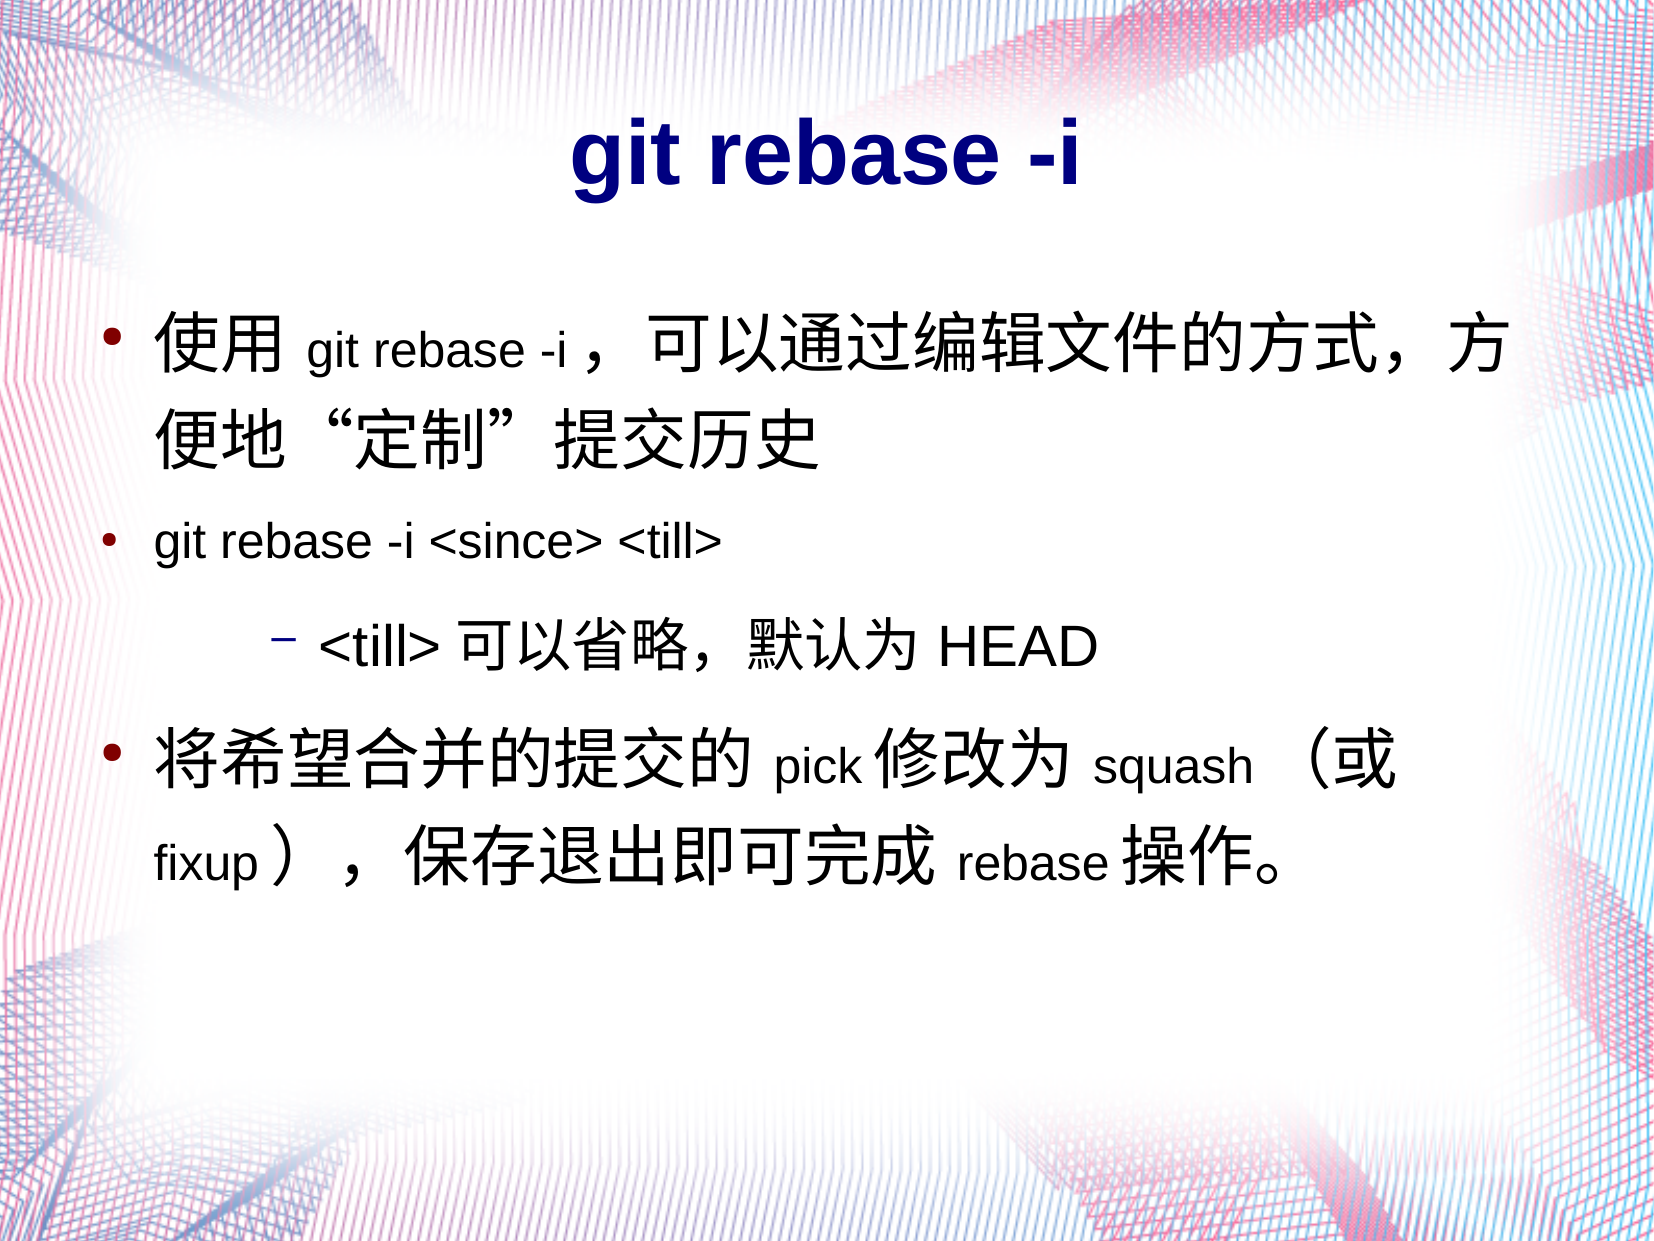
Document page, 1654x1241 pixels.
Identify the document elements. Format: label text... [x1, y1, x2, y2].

title git rebase -i [82, 49, 1571, 257]
list 使用git rebase -i，可以通过编辑文件的方式，方便地“定制”提交历史 git rebase -i <since> <till> <till>可以省略，默认为HEAD 将希望合并的提交的pick修改为squash（或fixup），保存退出即可完成rebase操作。 [82, 290, 1571, 1010]
picture [0, 0, 1654, 1241]
